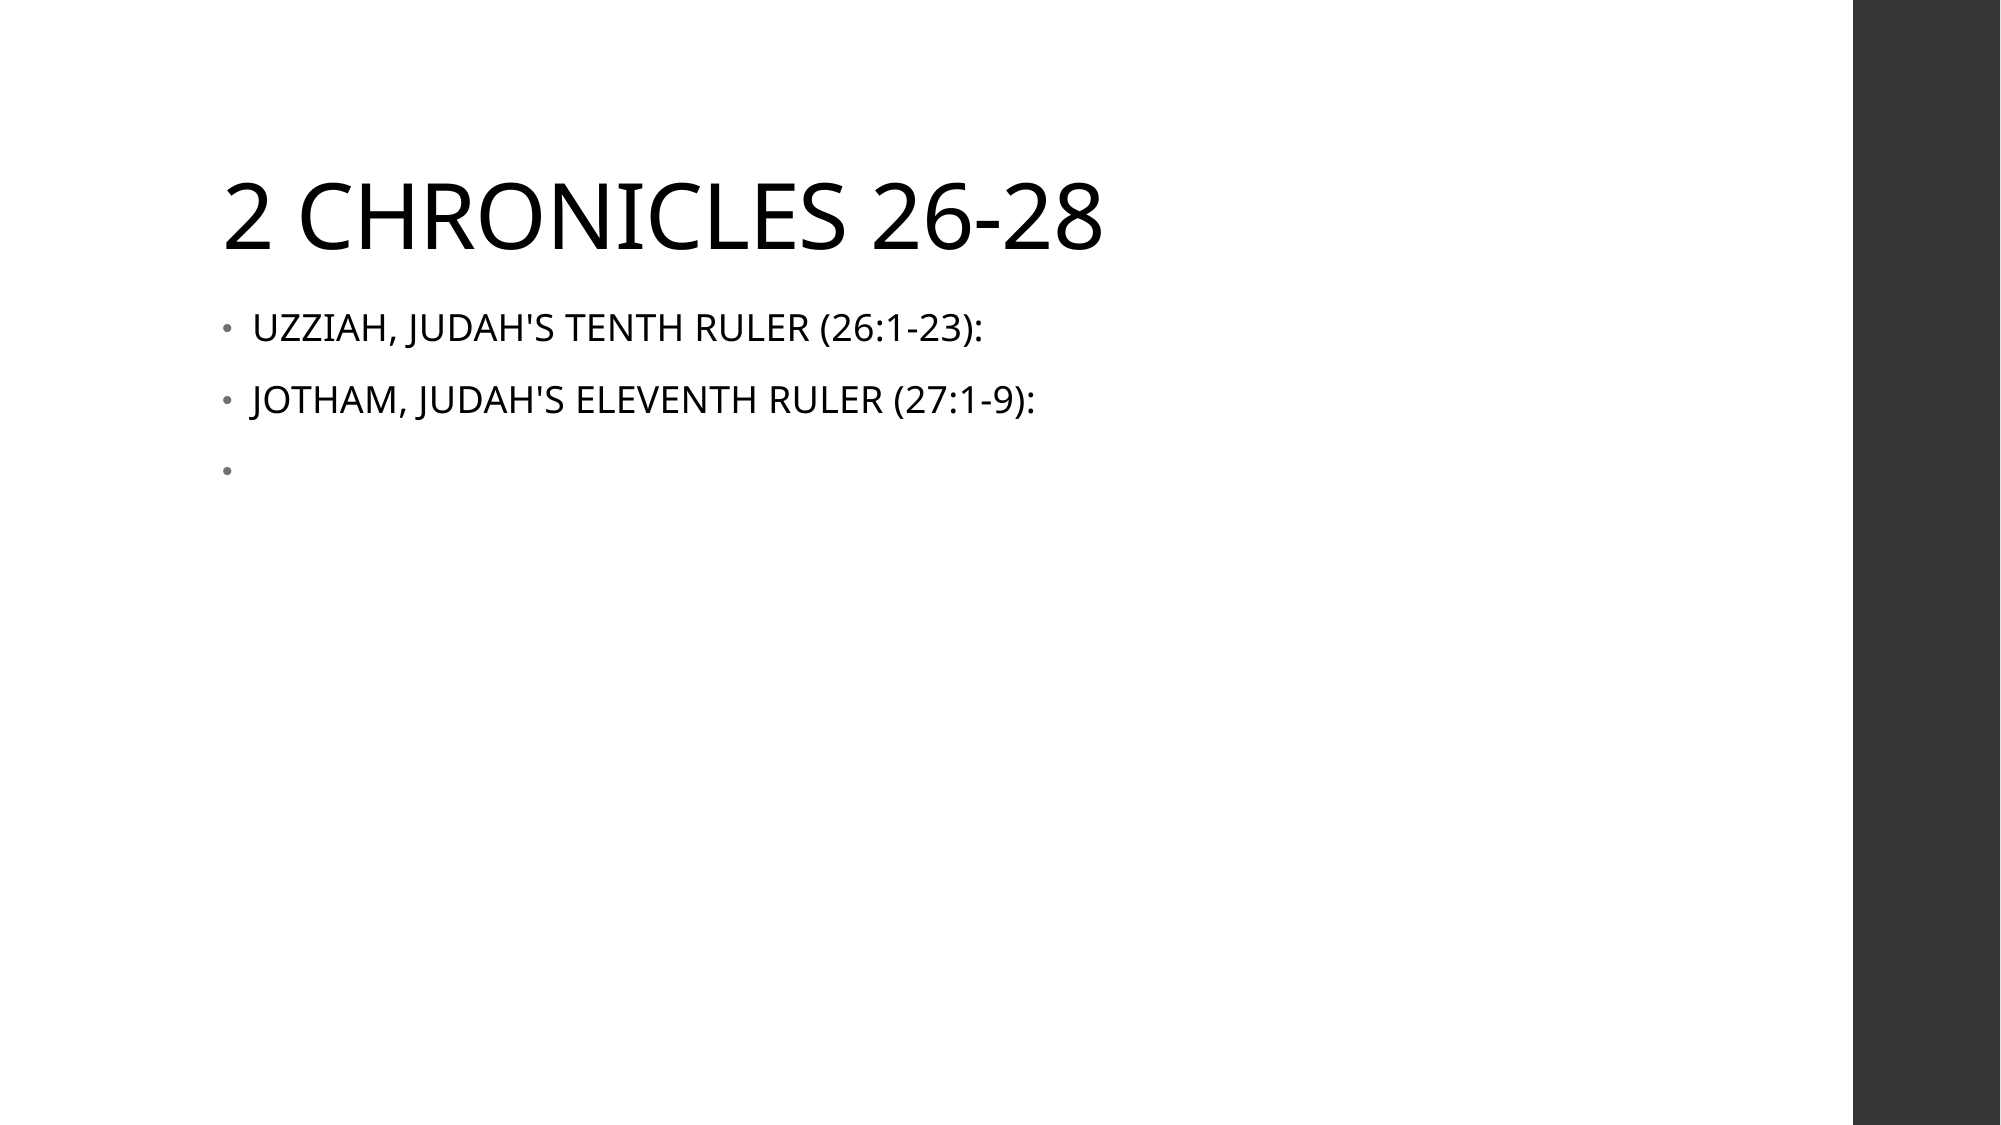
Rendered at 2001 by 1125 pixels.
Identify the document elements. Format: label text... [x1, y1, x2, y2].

list UZZIAH, JUDAH'S TENTH RULER (26:1-23): JOTHAM, JUDAH'S ELEVENTH RULER (27:1-9): [206, 299, 1617, 1014]
title 2 CHRONICLES 26-28 [206, 60, 1797, 278]
